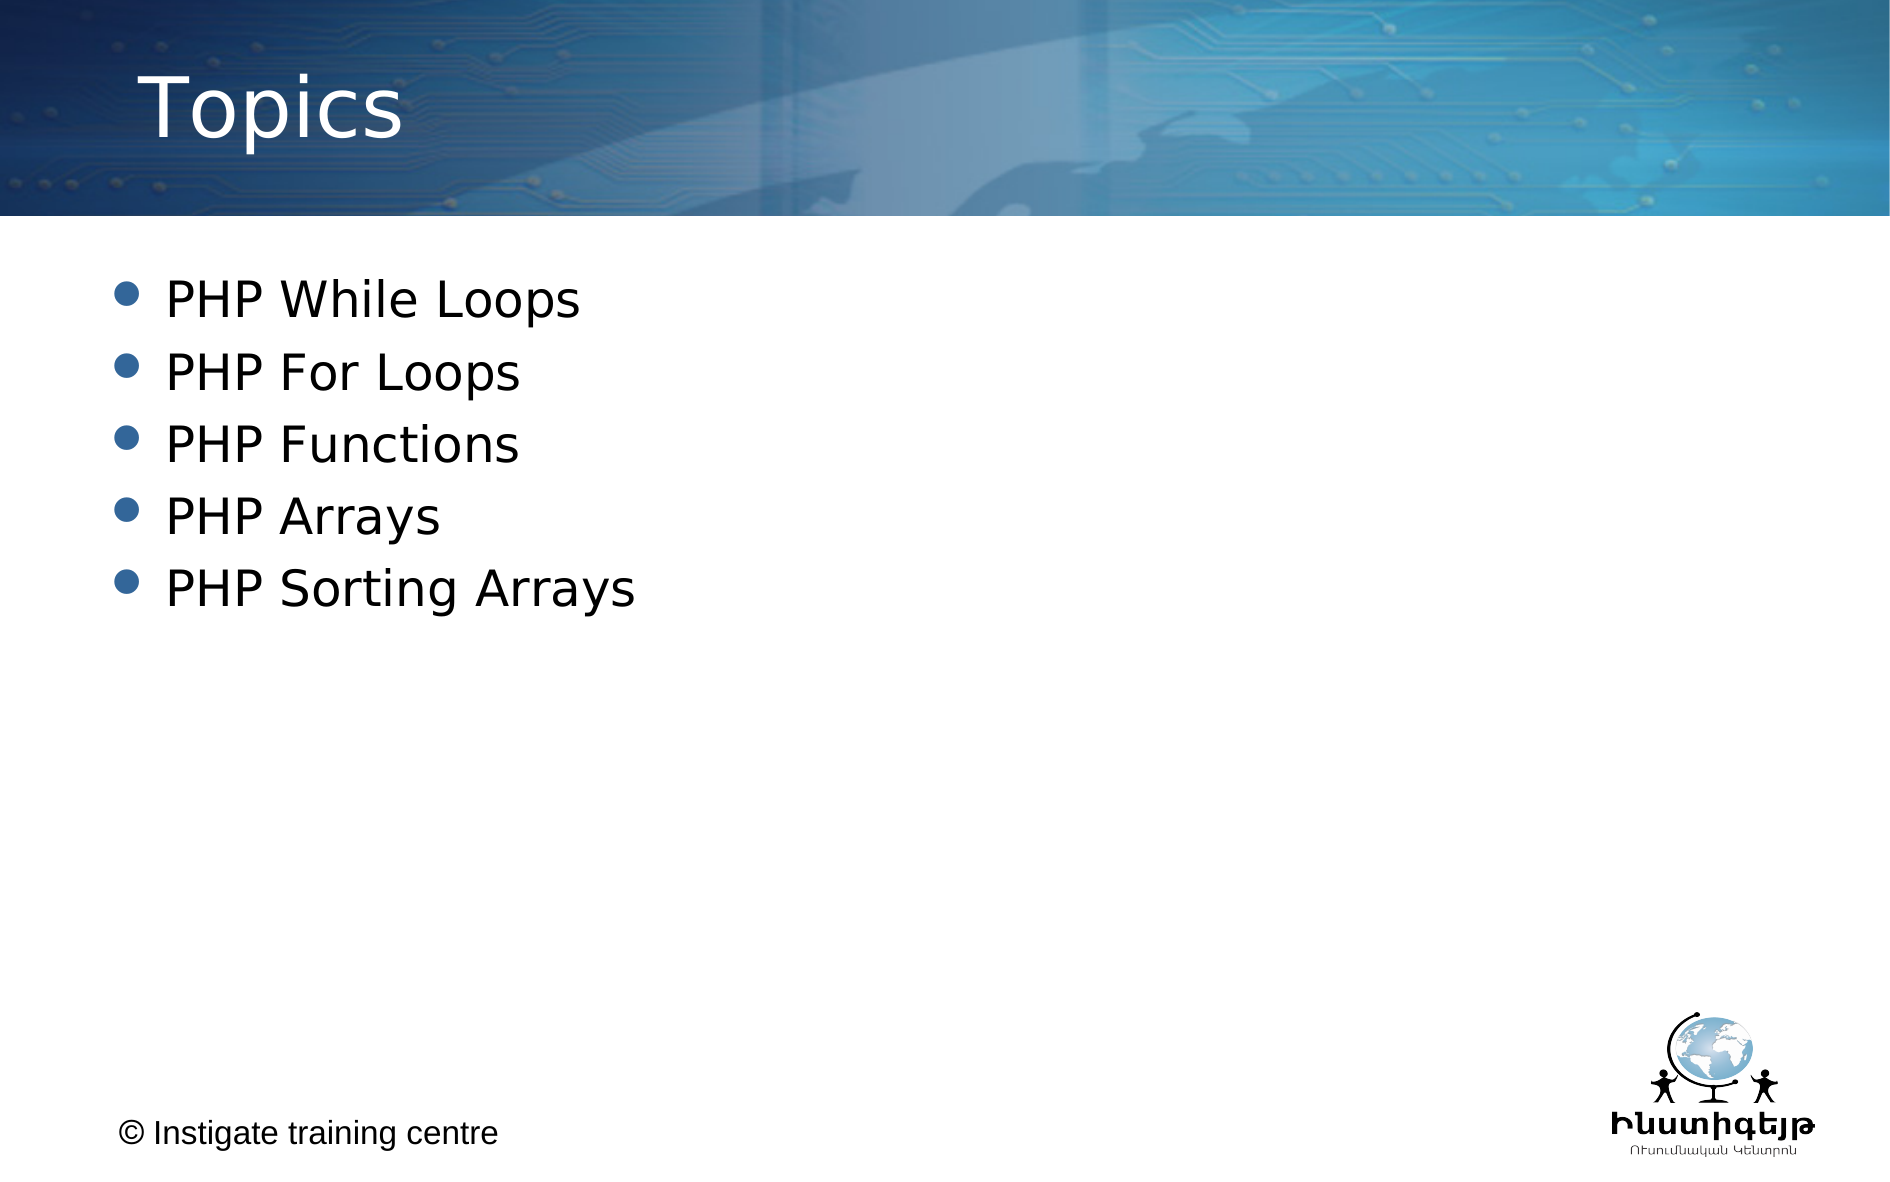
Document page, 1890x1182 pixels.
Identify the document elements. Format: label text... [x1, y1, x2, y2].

picture [0, 0, 1890, 216]
list PHP While Loops PHP For Loops PHP Functions PHP Arrays PHP Sorting Arrays [110, 276, 1801, 287]
picture [1612, 1012, 1815, 1157]
